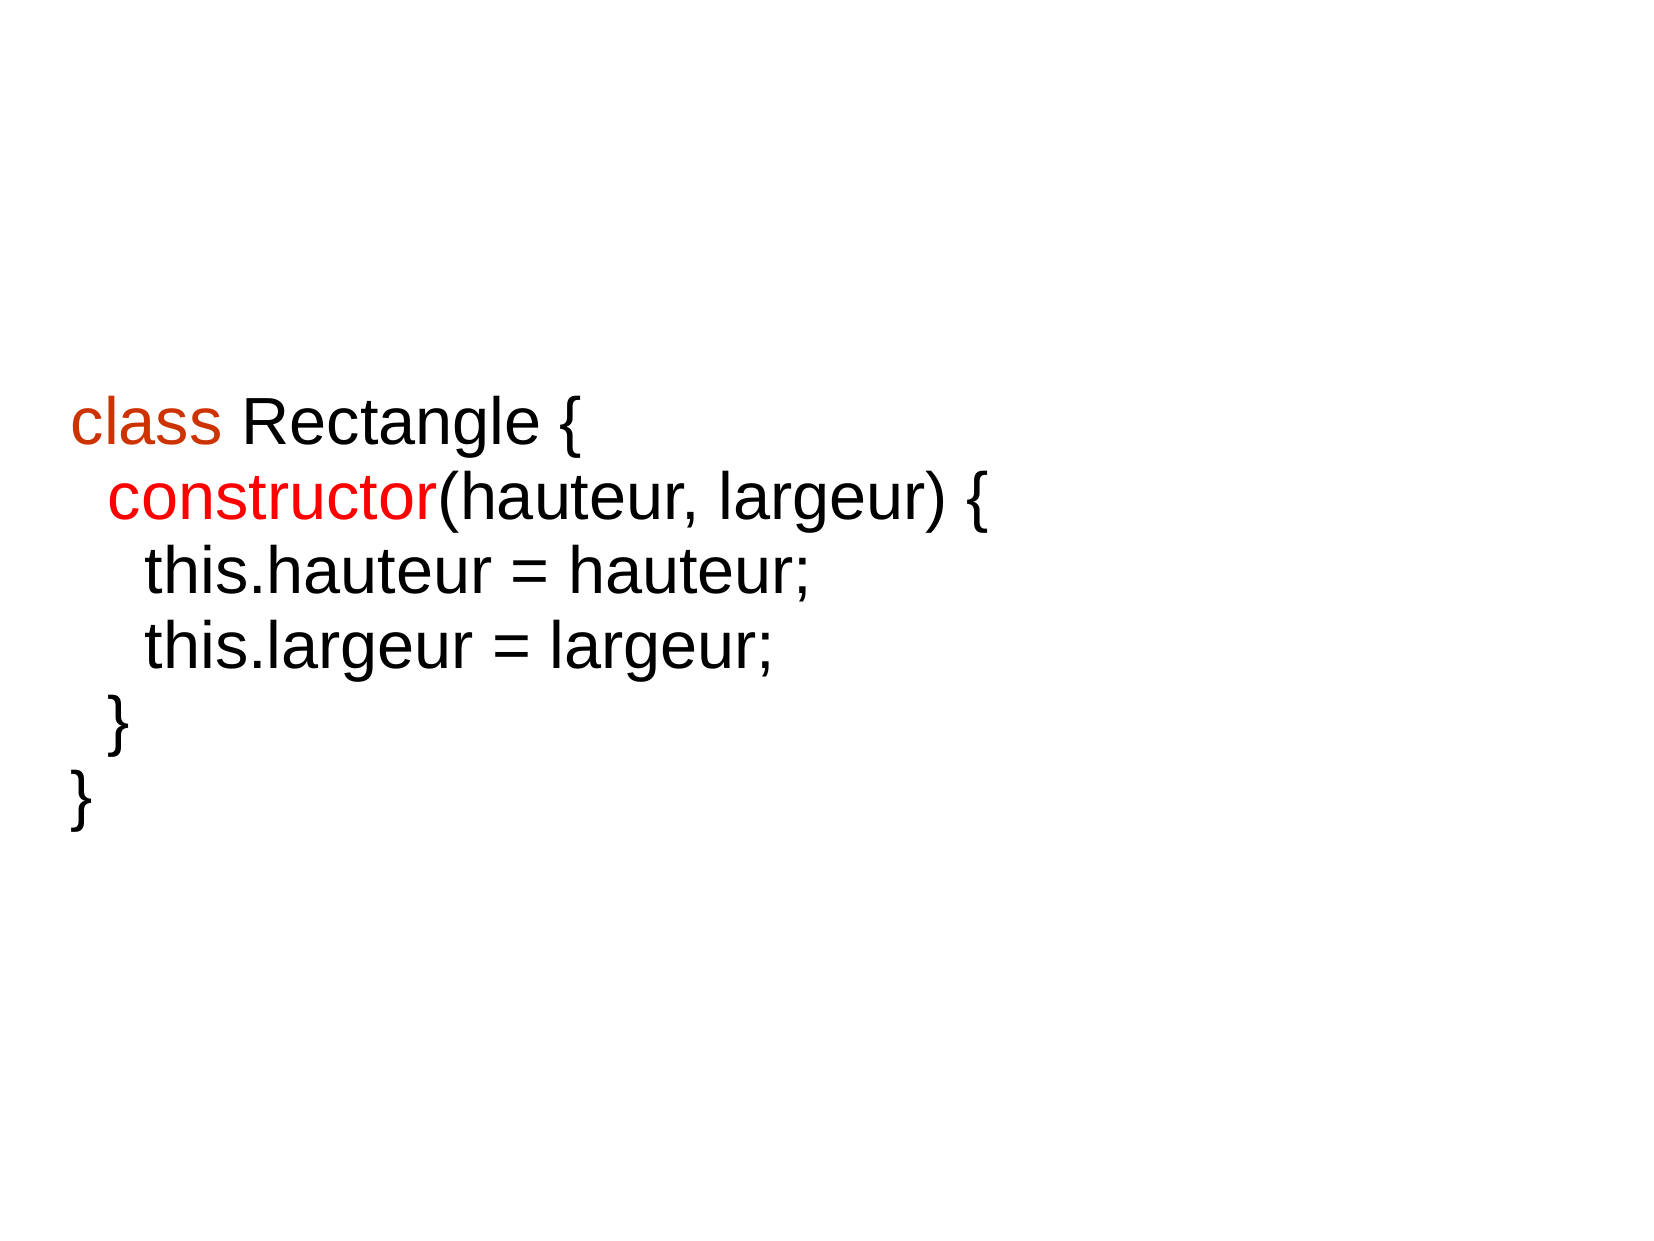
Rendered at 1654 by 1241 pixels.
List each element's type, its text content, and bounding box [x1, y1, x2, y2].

subtitle class Rectangle { constructor(hauteur, largeur) { this.hauteur = hauteur; this.largeur = largeur; } } [70, 35, 1559, 1182]
